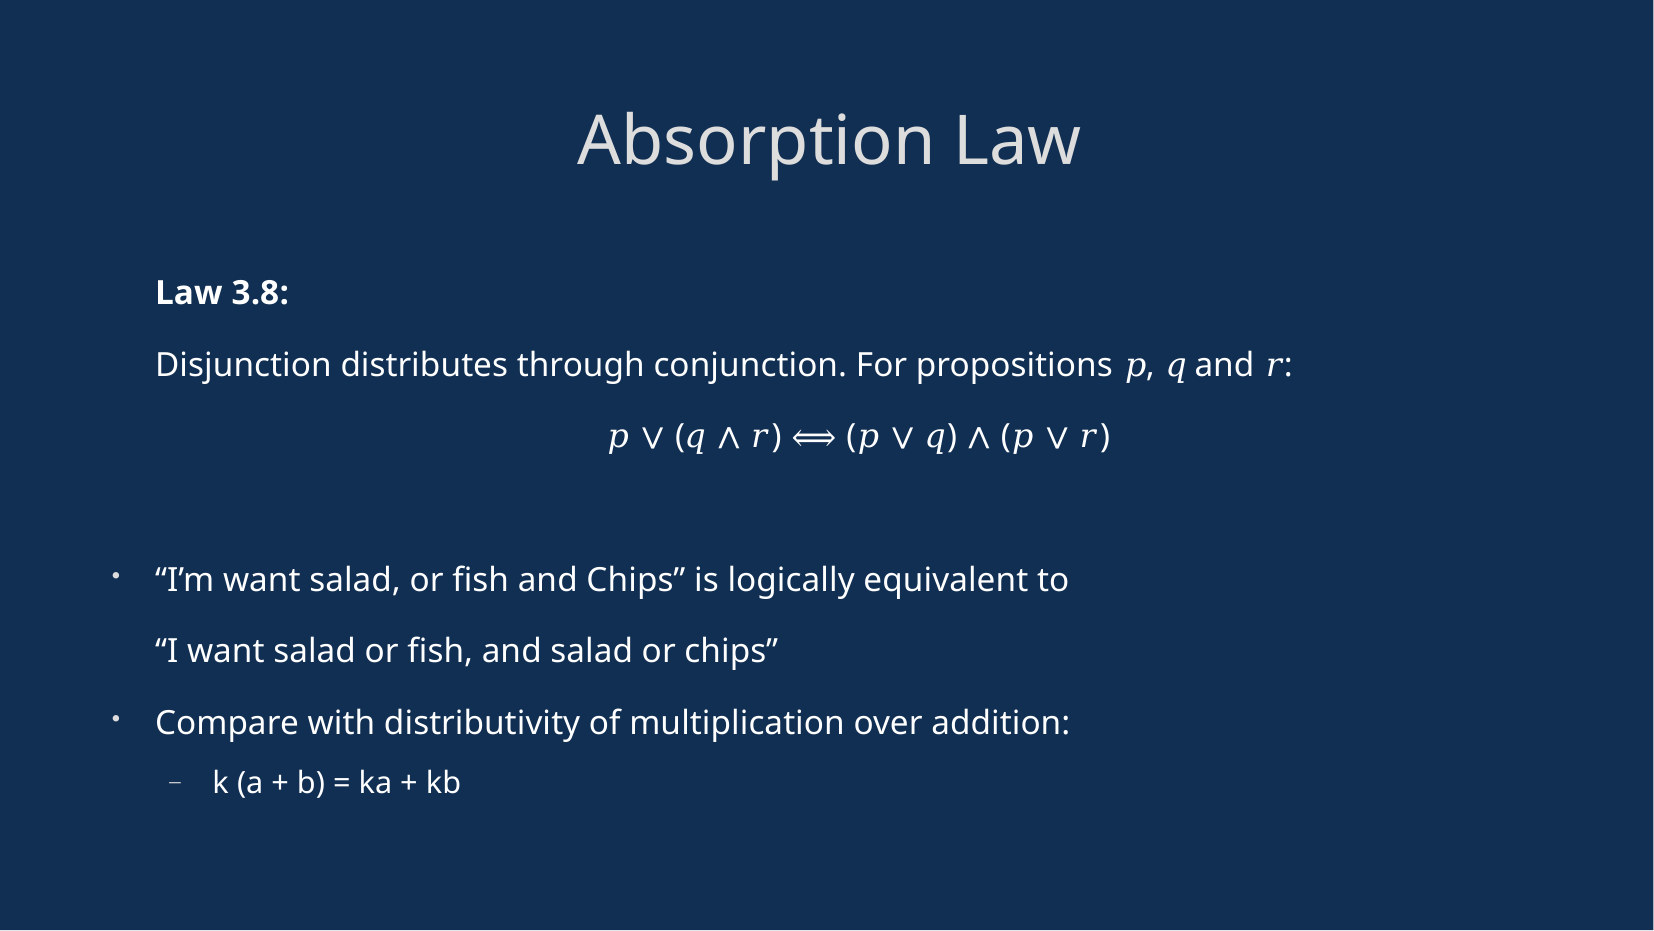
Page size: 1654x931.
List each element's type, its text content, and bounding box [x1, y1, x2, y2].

list Law 3.8: Disjunction distributes through conjunction. For propositions 𝑝, 𝑞 and 𝑟: 𝑝 ∨ (𝑞 ∧ 𝑟) ⟺ (𝑝 ∨ 𝑞) ∧ (𝑝 ∨ 𝑟) “I’m want salad, or fish and Chips” is logically equivalent to “I want salad or fish, and salad or chips” Compare with distributivity of multiplication over addition: k (a + b) = ka + kb [97, 268, 1563, 806]
title Absorption Law [97, 56, 1563, 220]
